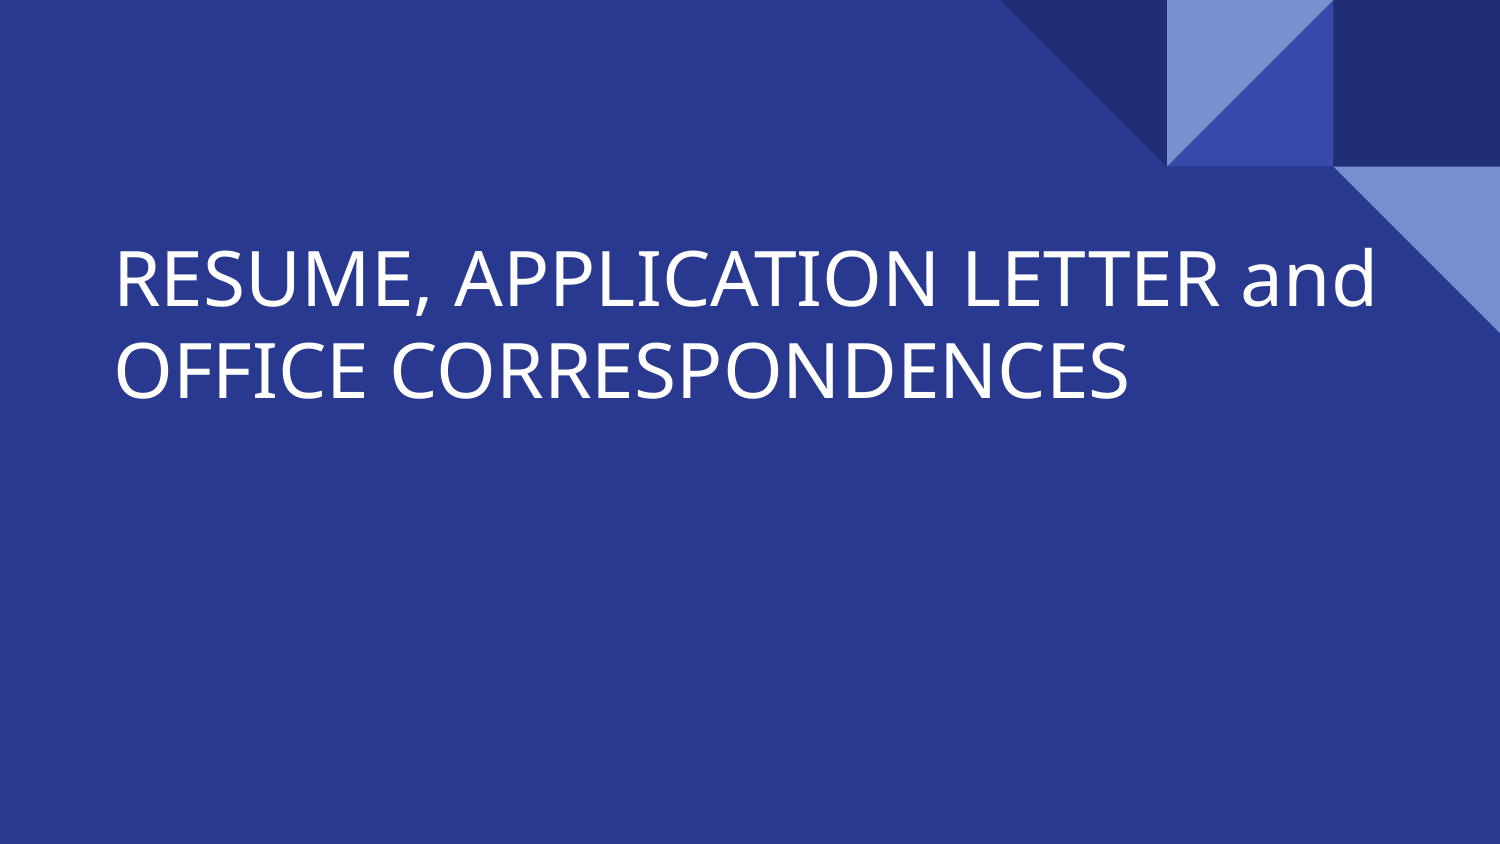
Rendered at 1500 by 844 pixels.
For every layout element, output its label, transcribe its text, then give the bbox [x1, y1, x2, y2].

title RESUME, APPLICATION LETTER and OFFICE CORRESPONDENCES [98, 291, 1447, 429]
